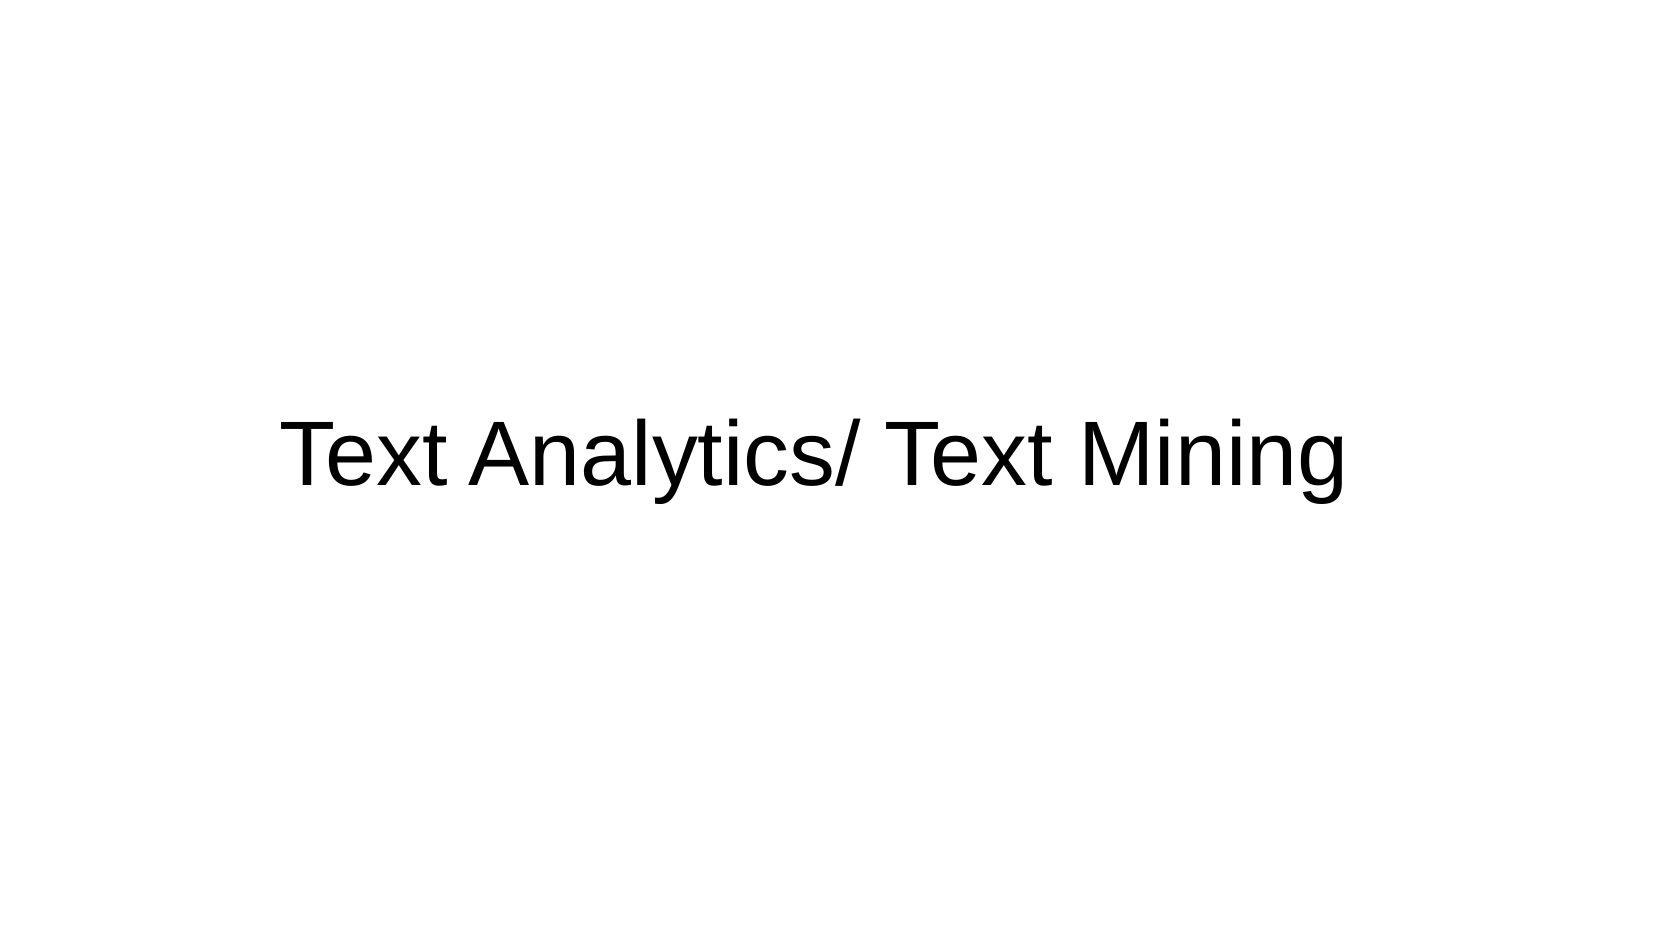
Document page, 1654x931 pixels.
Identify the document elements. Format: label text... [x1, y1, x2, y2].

title Text Analytics/ Text Mining [70, 376, 1560, 532]
